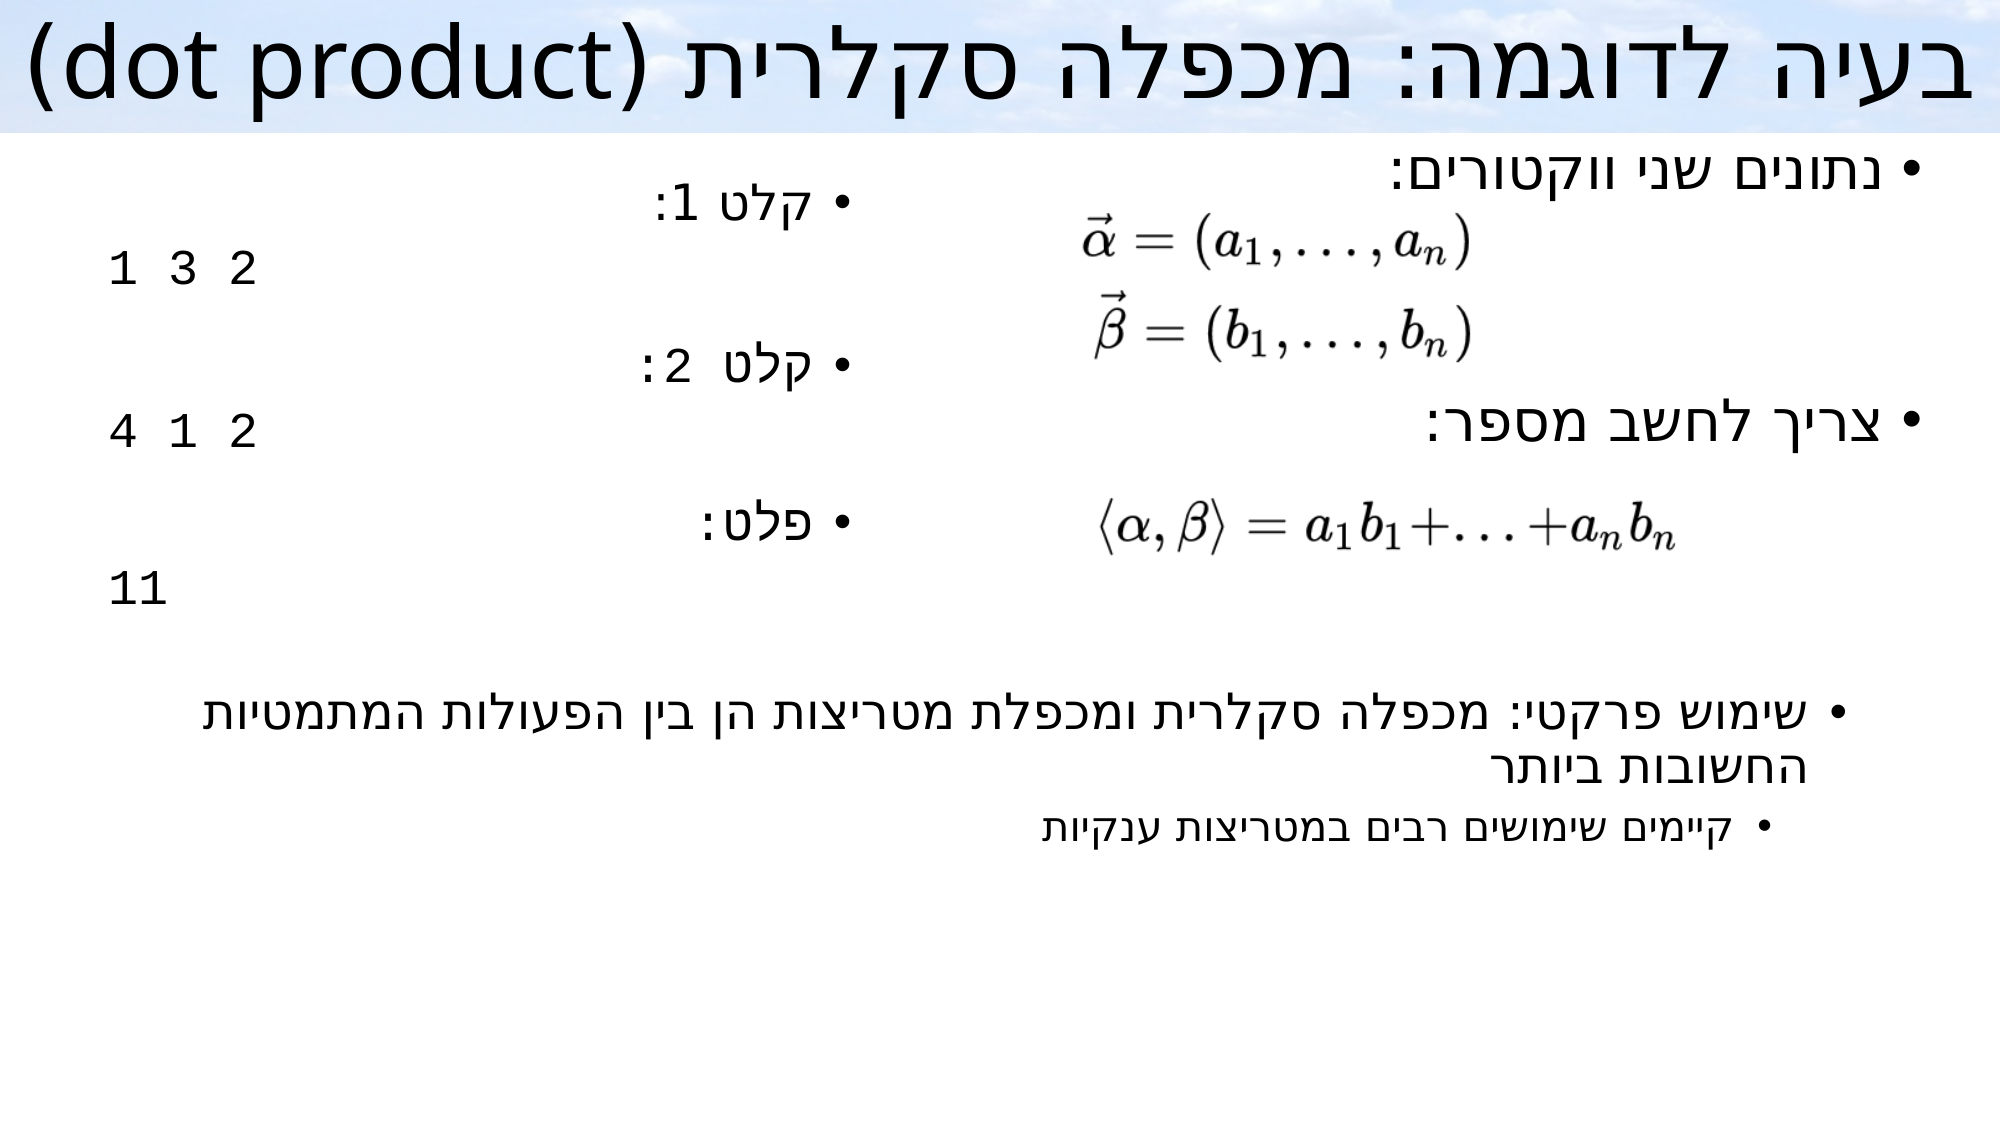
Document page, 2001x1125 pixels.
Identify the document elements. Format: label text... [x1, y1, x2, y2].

text_box קלט 1: 1 3 2 קלט 2: 4 1 2 פלט: 11 [18, 169, 942, 643]
picture [1068, 207, 1495, 371]
title בעיה לדוגמה: מכפלה סקלרית (dot product) [0, 0, 2000, 133]
list נתונים שני ווקטורים: צריך לחשב מספר: [67, 132, 1938, 564]
text_box שימוש פרקטי: מכפלה סקלרית ומכפלת מטריצות הן בין הפעולות המתמטיות החשובות ביותר קיימים שימושים רבים במטריצות ענקיות [18, 679, 1937, 882]
picture [1096, 486, 1685, 569]
